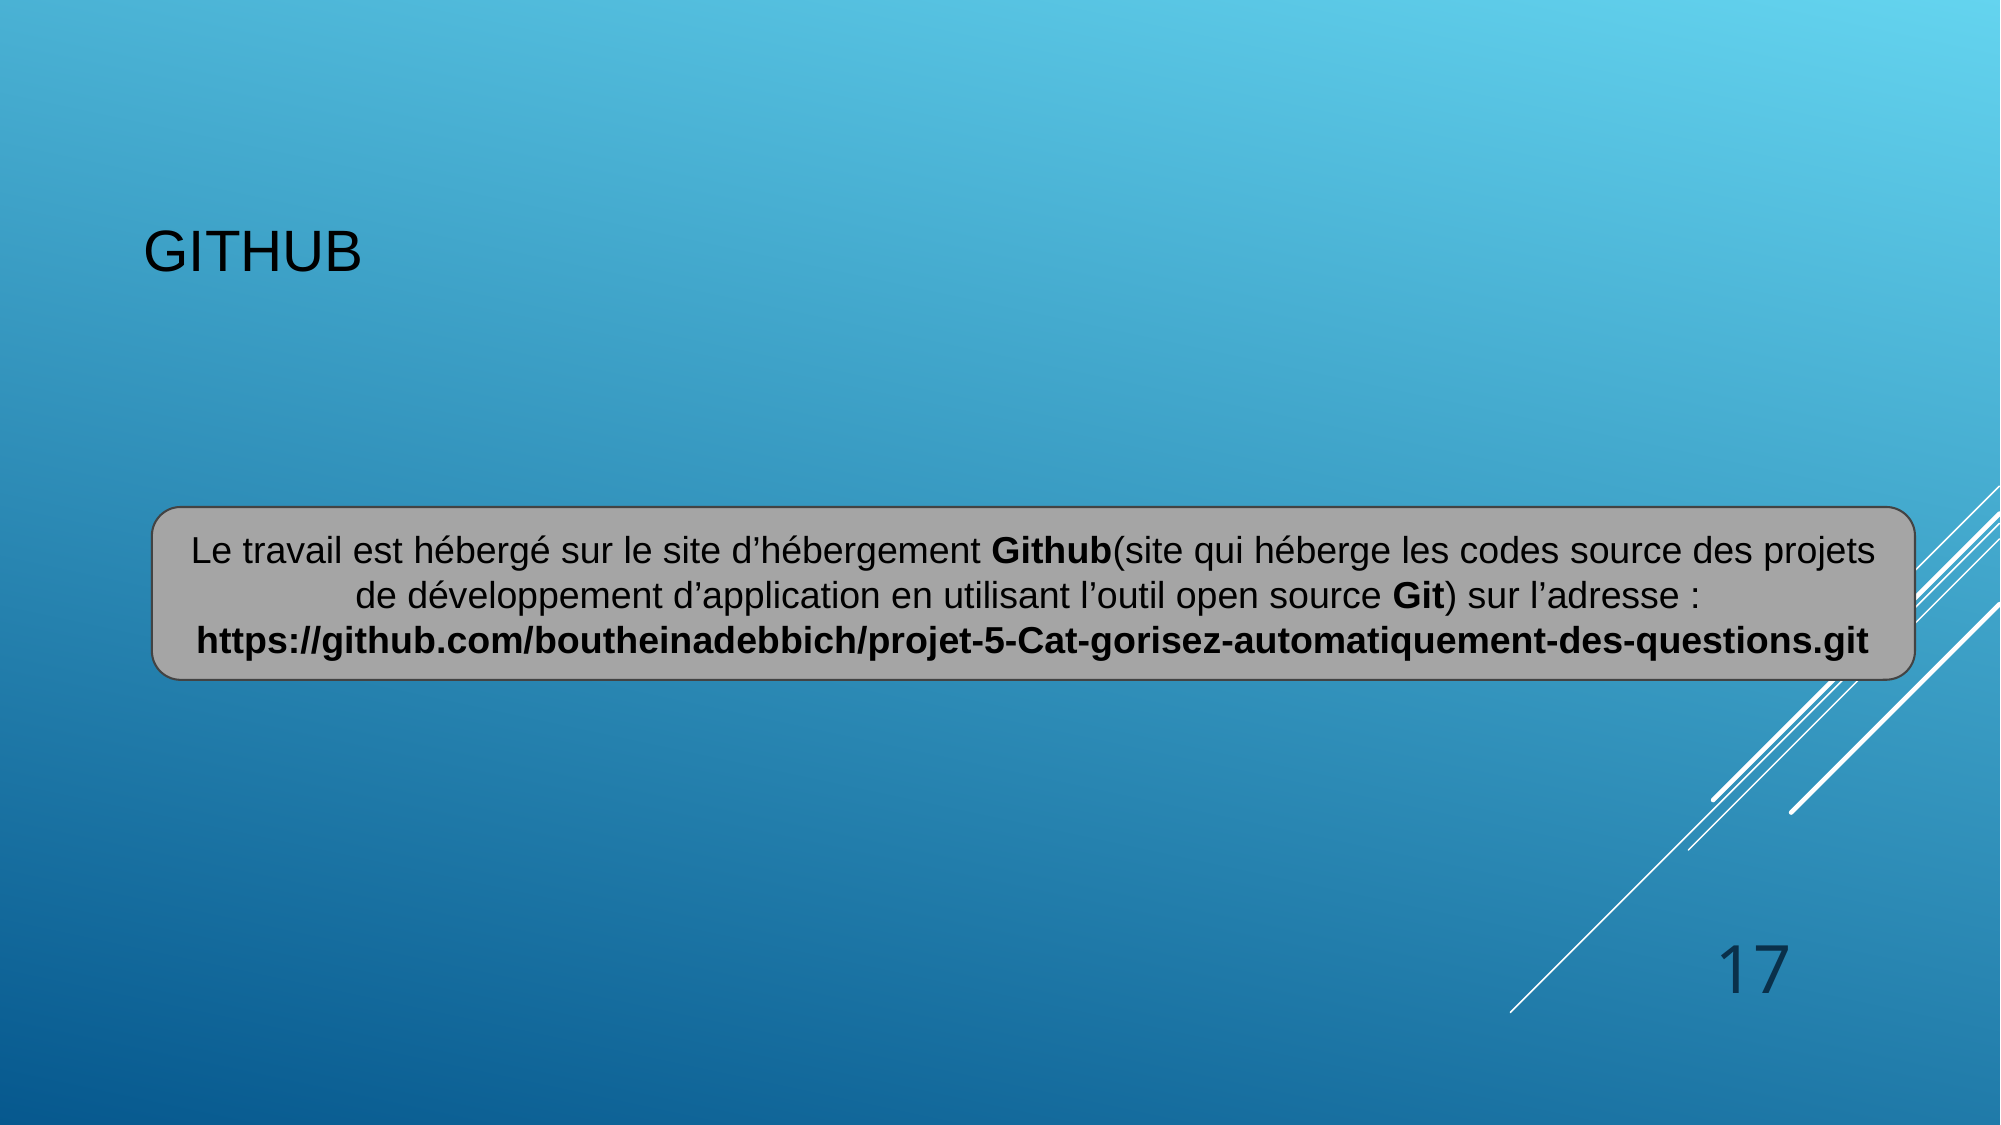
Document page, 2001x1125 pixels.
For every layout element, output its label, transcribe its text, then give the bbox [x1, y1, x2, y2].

text_box [1700, 915, 1888, 1026]
title github [128, 161, 1529, 335]
text_box Le travail est hébergé sur le site d’hébergement Github(site qui héberge les codes source des projets de développement d’application en utilisant l’outil open source Git) sur l’adresse : https://github.com/boutheinadebbich/projet-5-Cat-gorisez-automatiquement-des-questions.git [151, 506, 1915, 680]
